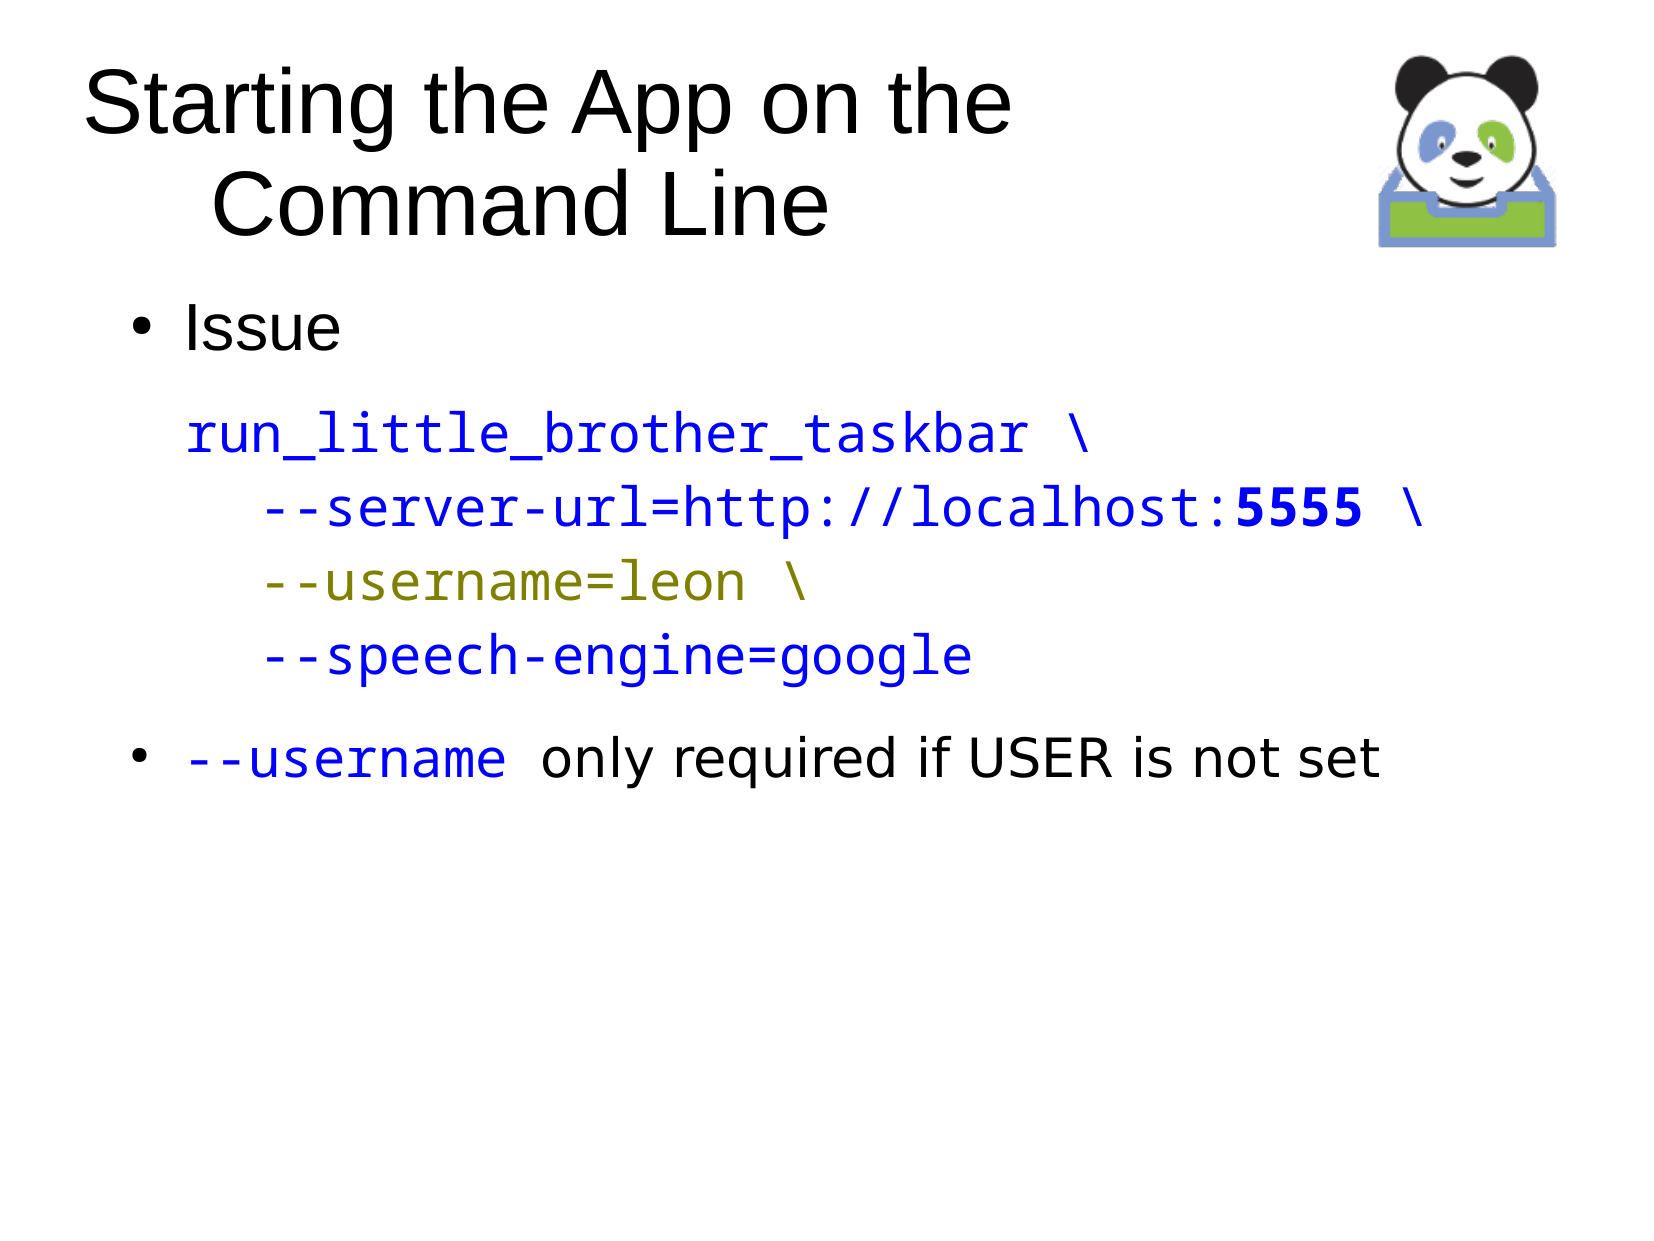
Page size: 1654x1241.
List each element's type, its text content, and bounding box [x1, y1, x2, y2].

list Issue run_little_brother_taskbar \ --server-url=http://localhost:5555 \ --username=leon \ --speech-engine=google --username only required if USER is not set [82, 290, 1571, 1010]
title Starting the App on the Command Line [82, 49, 1571, 257]
